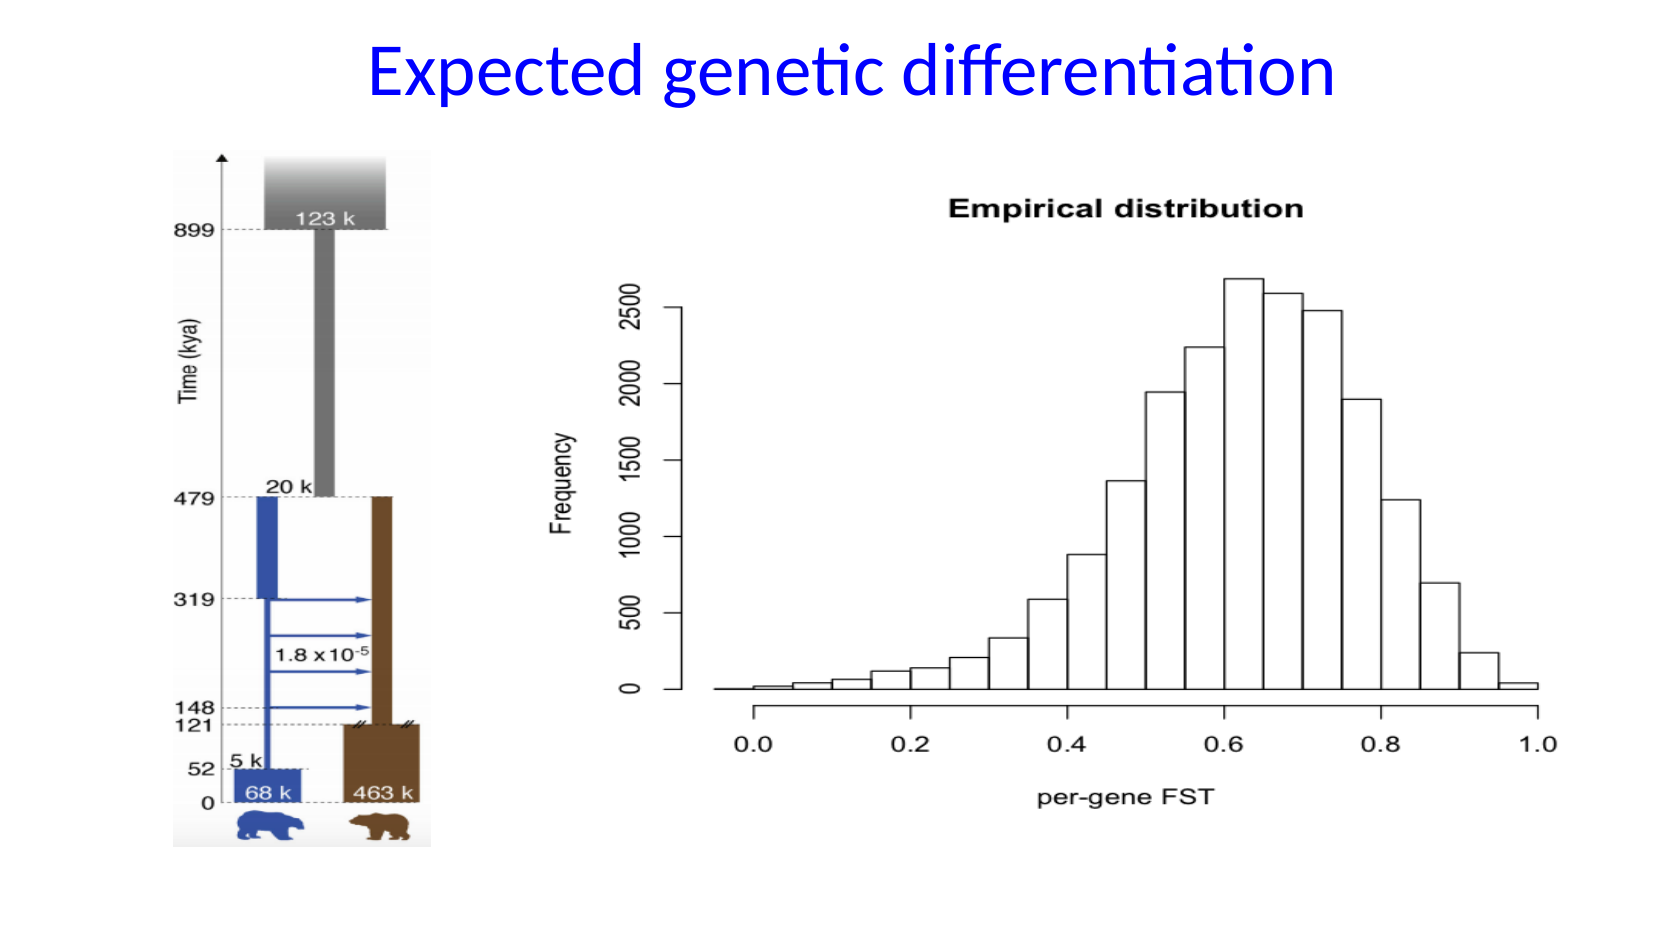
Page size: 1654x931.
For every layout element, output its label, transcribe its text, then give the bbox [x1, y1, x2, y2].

picture [544, 182, 1574, 818]
title Expected genetic differentiation [108, 2, 1597, 126]
picture [173, 147, 431, 847]
